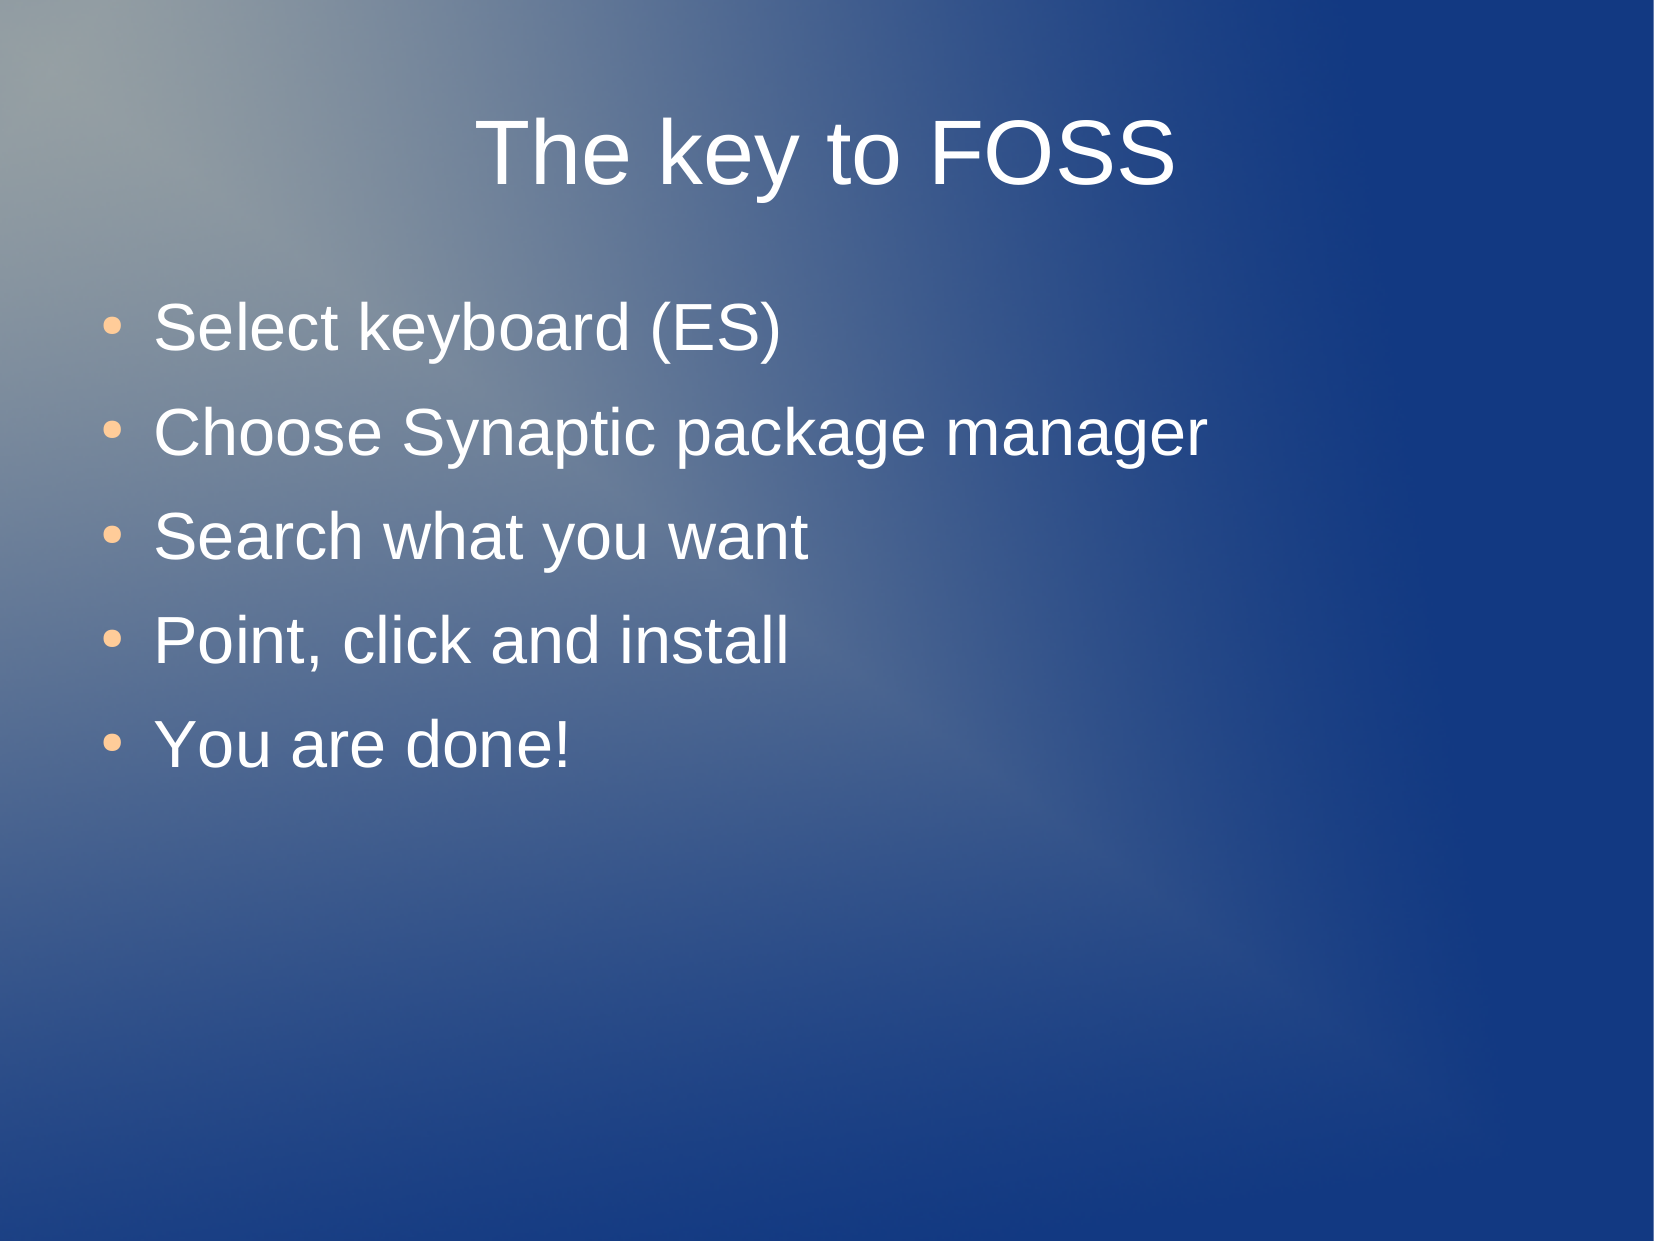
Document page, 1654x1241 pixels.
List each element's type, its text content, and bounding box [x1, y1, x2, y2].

list Select keyboard (ES) Choose Synaptic package manager Search what you want Point, click and install You are done! [82, 290, 1571, 1094]
title The key to FOSS [82, 56, 1571, 250]
picture [0, 0, 1654, 1241]
